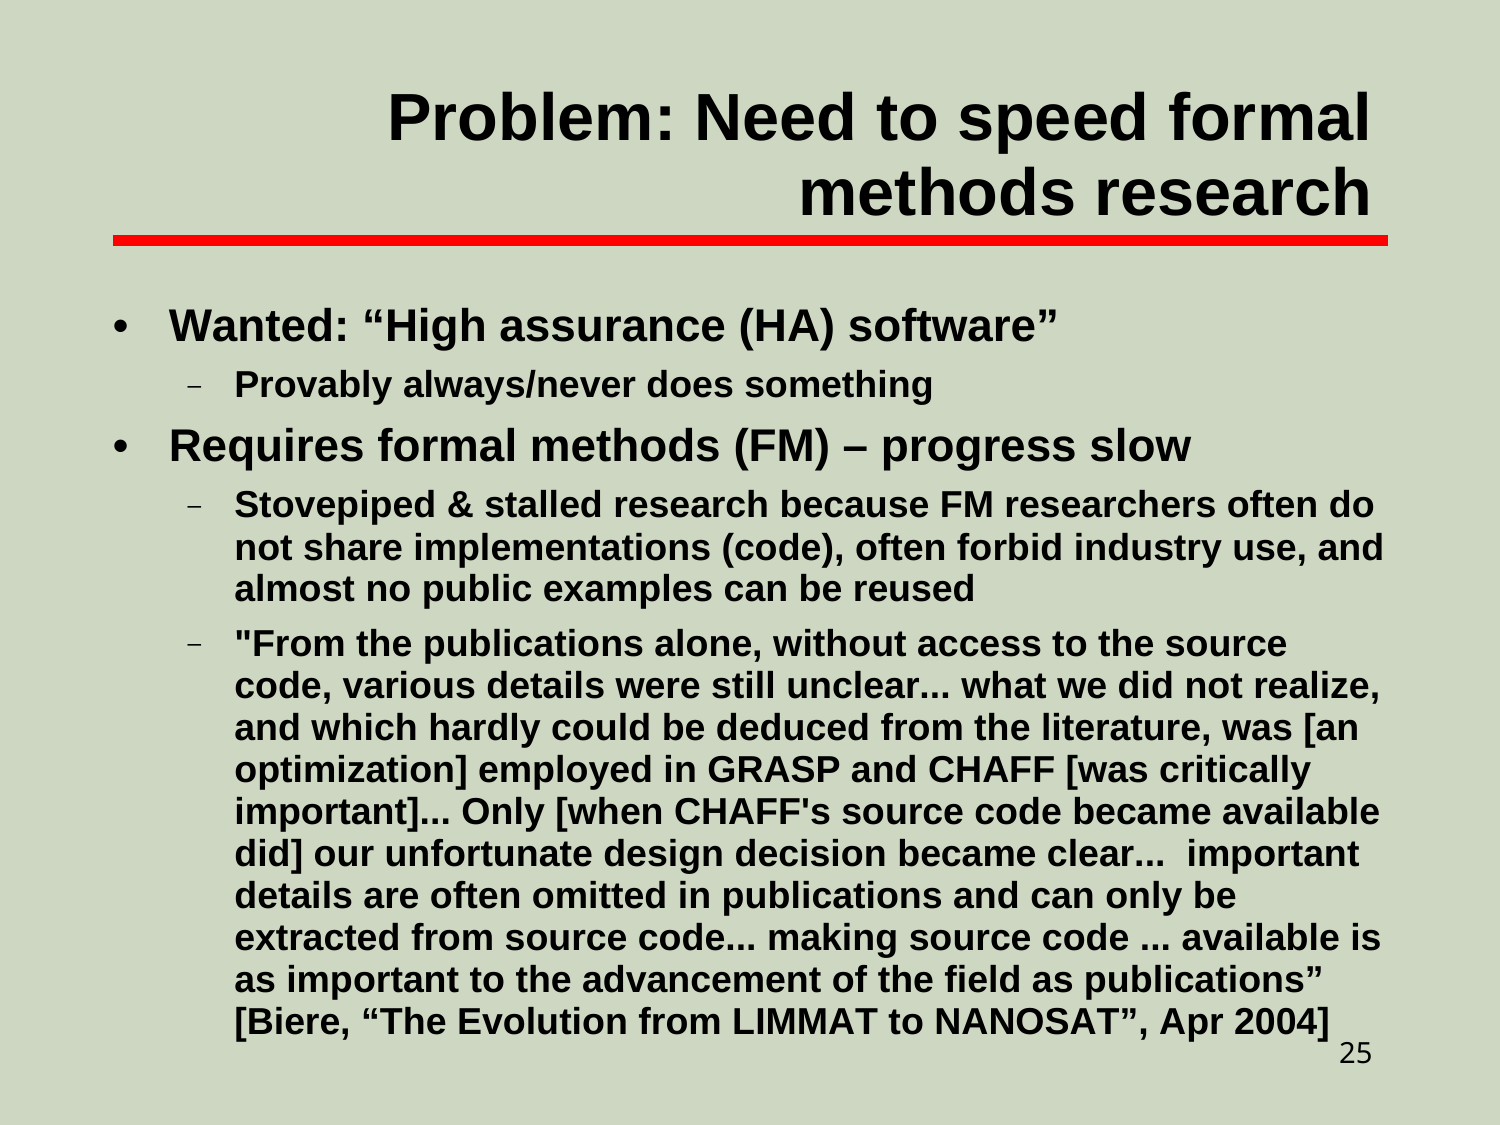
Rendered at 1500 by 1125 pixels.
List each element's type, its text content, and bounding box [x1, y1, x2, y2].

title Problem: Need to speed formal methods research [337, 72, 1388, 238]
list Wanted: “High assurance (HA) software” Provably always/never does something Requires formal methods (FM) – progress slow Stovepiped & stalled research because FM researchers often do not share implementations (code), often forbid industry use, and almost no public examples can be reused "From the publications alone, without access to the source code, various details were still unclear... what we did not realize, and which hardly could be deduced from the literature, was [an optimization] employed in GRASP and CHAFF [was critically important]... Only [when CHAFF's source code became available did] our unfortunate design decision became clear... important details are often omitted in publications and can only be extracted from source code... making source code ... available is as important to the advancement of the field as publications” [Biere, “The Evolution from LIMMAT to NANOSAT”, Apr 2004] [112, 299, 1388, 1062]
